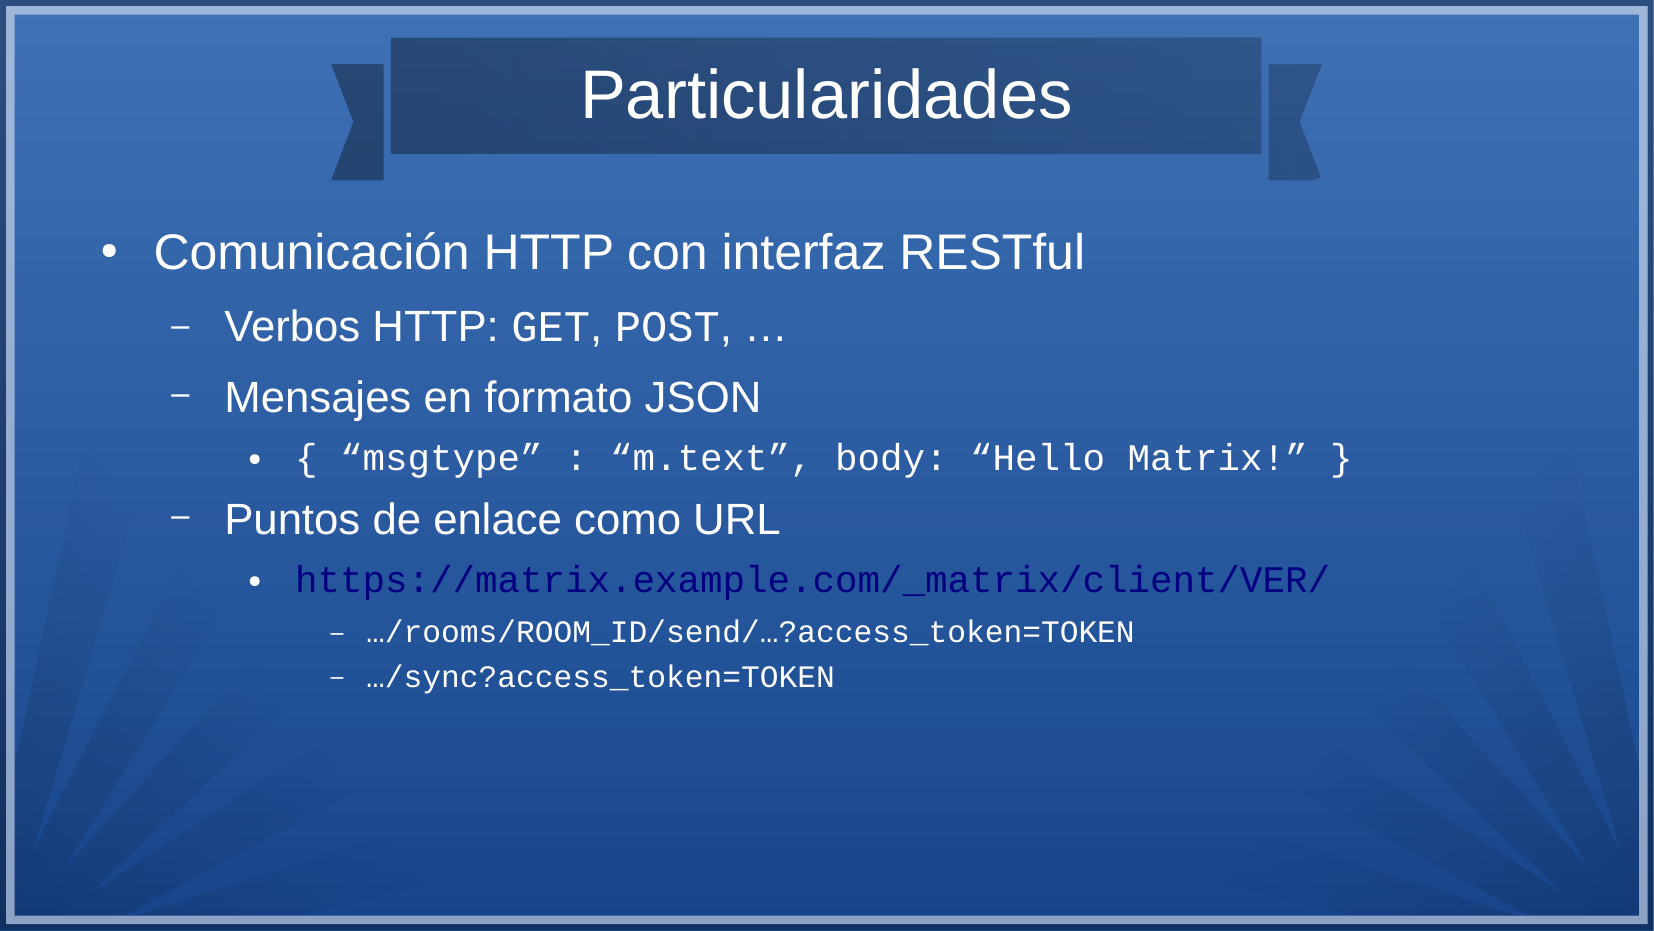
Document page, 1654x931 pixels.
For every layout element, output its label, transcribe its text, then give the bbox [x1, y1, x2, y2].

list Comunicación HTTP con interfaz RESTful Verbos HTTP: GET, POST, … Mensajes en formato JSON { “msgtype” : “m.text”, body: “Hello Matrix!” } Puntos de enlace como URL https://matrix.example.com/_matrix/client/VER/ …/rooms/ROOM_ID/send/…?access_token=TOKEN …/sync?access_token=TOKEN [82, 224, 1571, 848]
title Particularidades [389, 35, 1264, 154]
